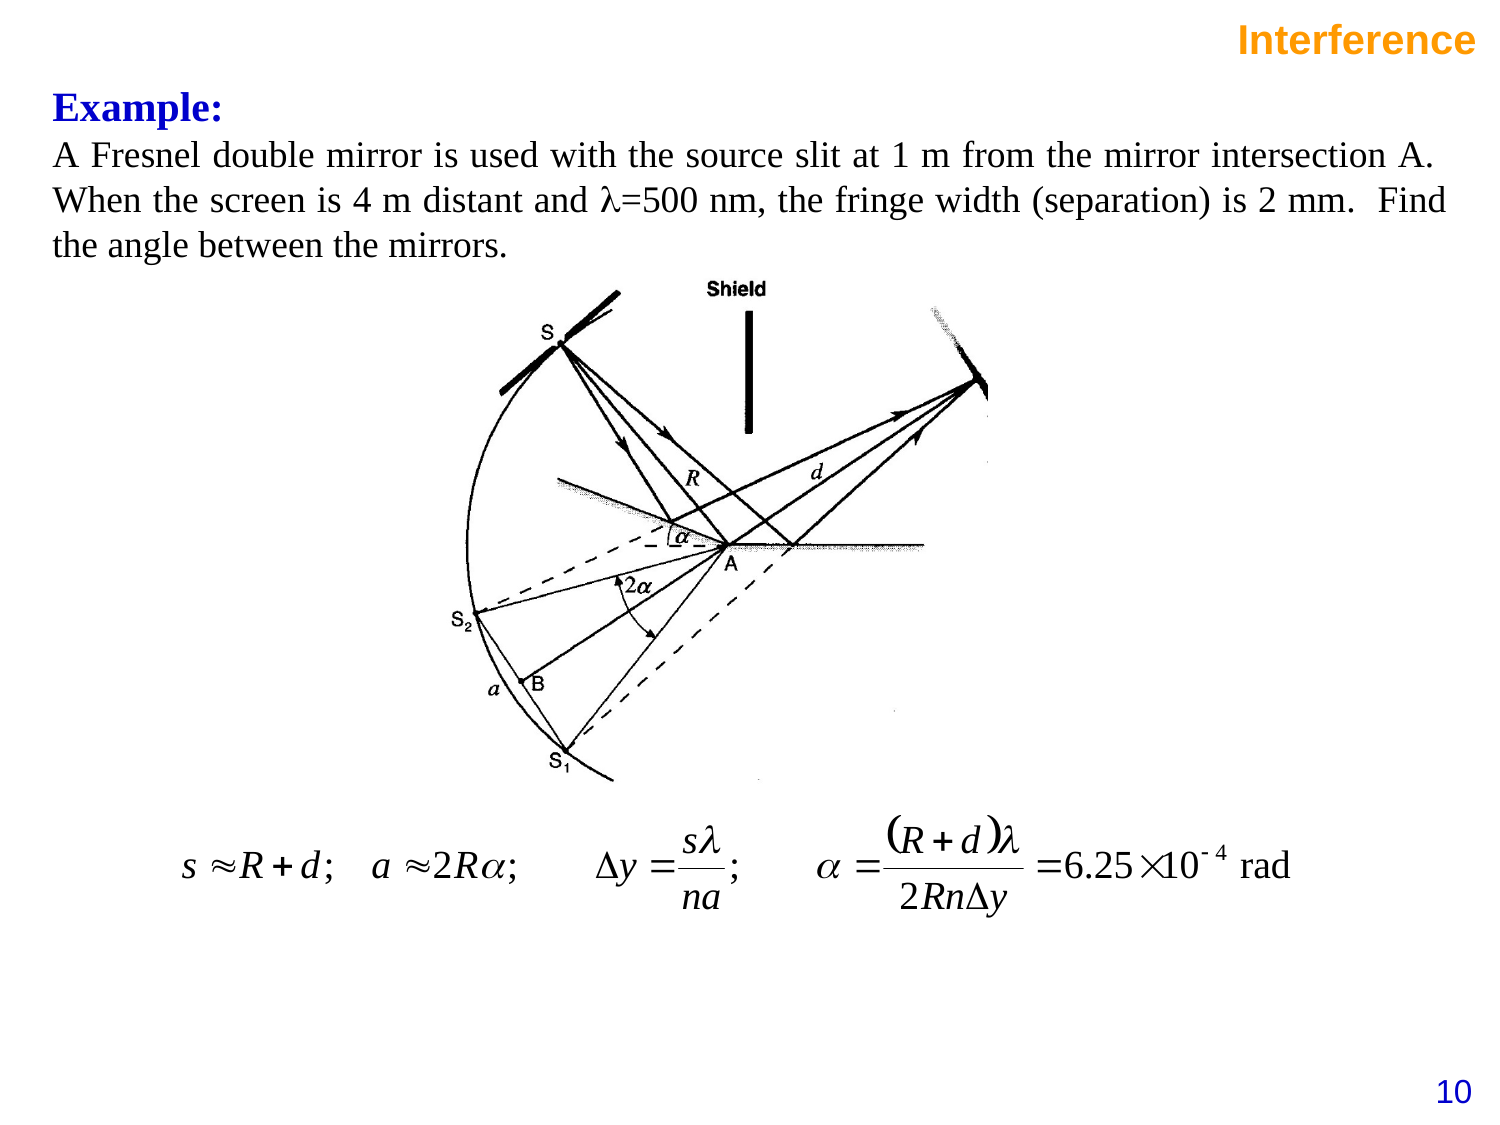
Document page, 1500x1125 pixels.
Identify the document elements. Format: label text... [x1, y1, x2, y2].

chart [174, 815, 1297, 925]
text_box Interference [1237, 12, 1488, 63]
text_box Example: A Fresnel double mirror is used with the source slit at 1 m from the mirror intersection A. When the screen is 4 m distant and =500 nm, the fringe width (separation) is 2 mm. Find the angle between the mirrors. [37, 71, 1463, 453]
picture [435, 263, 988, 788]
text_box <number> [1324, 1062, 1488, 1107]
